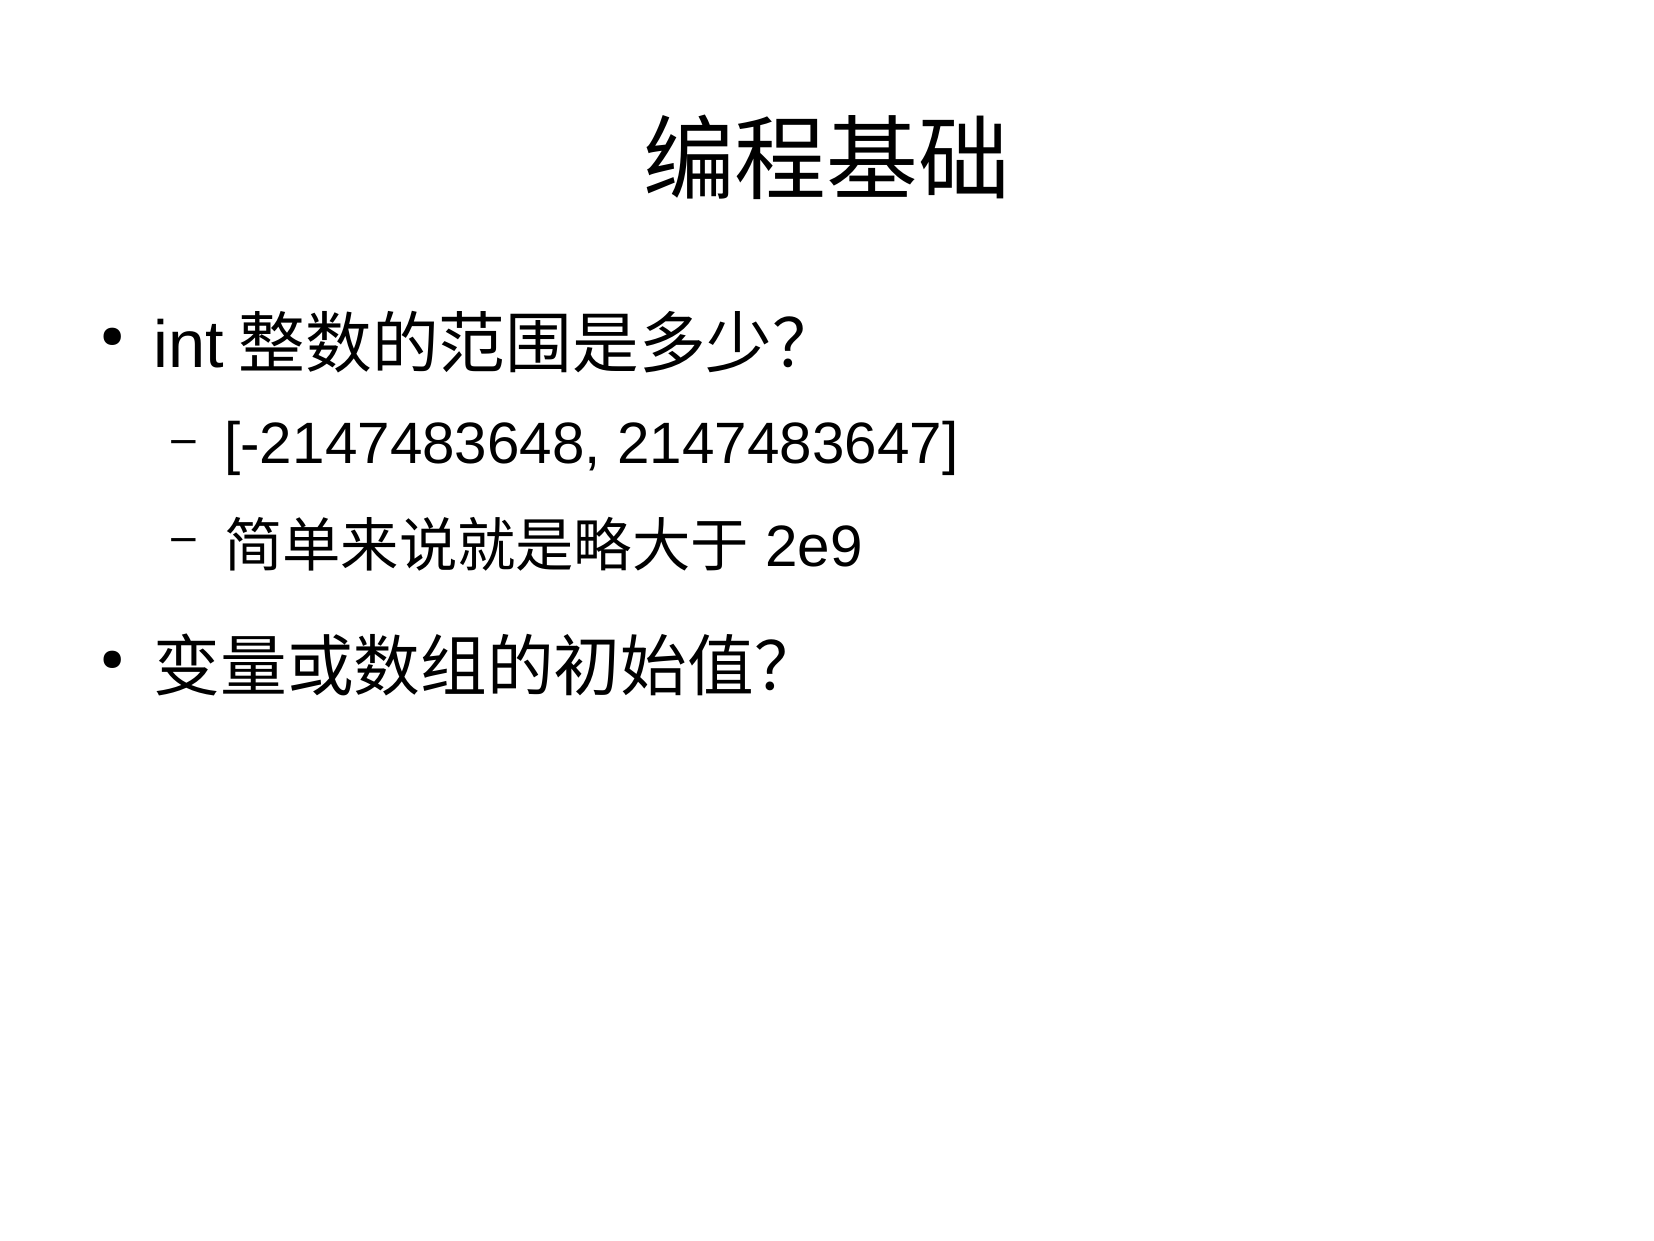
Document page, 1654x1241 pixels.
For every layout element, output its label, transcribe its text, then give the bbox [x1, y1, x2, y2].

title 编程基础 [82, 49, 1571, 257]
list int整数的范围是多少？ [-2147483648, 2147483647] 简单来说就是略大于2e9 变量或数组的初始值？ [82, 290, 1571, 1010]
